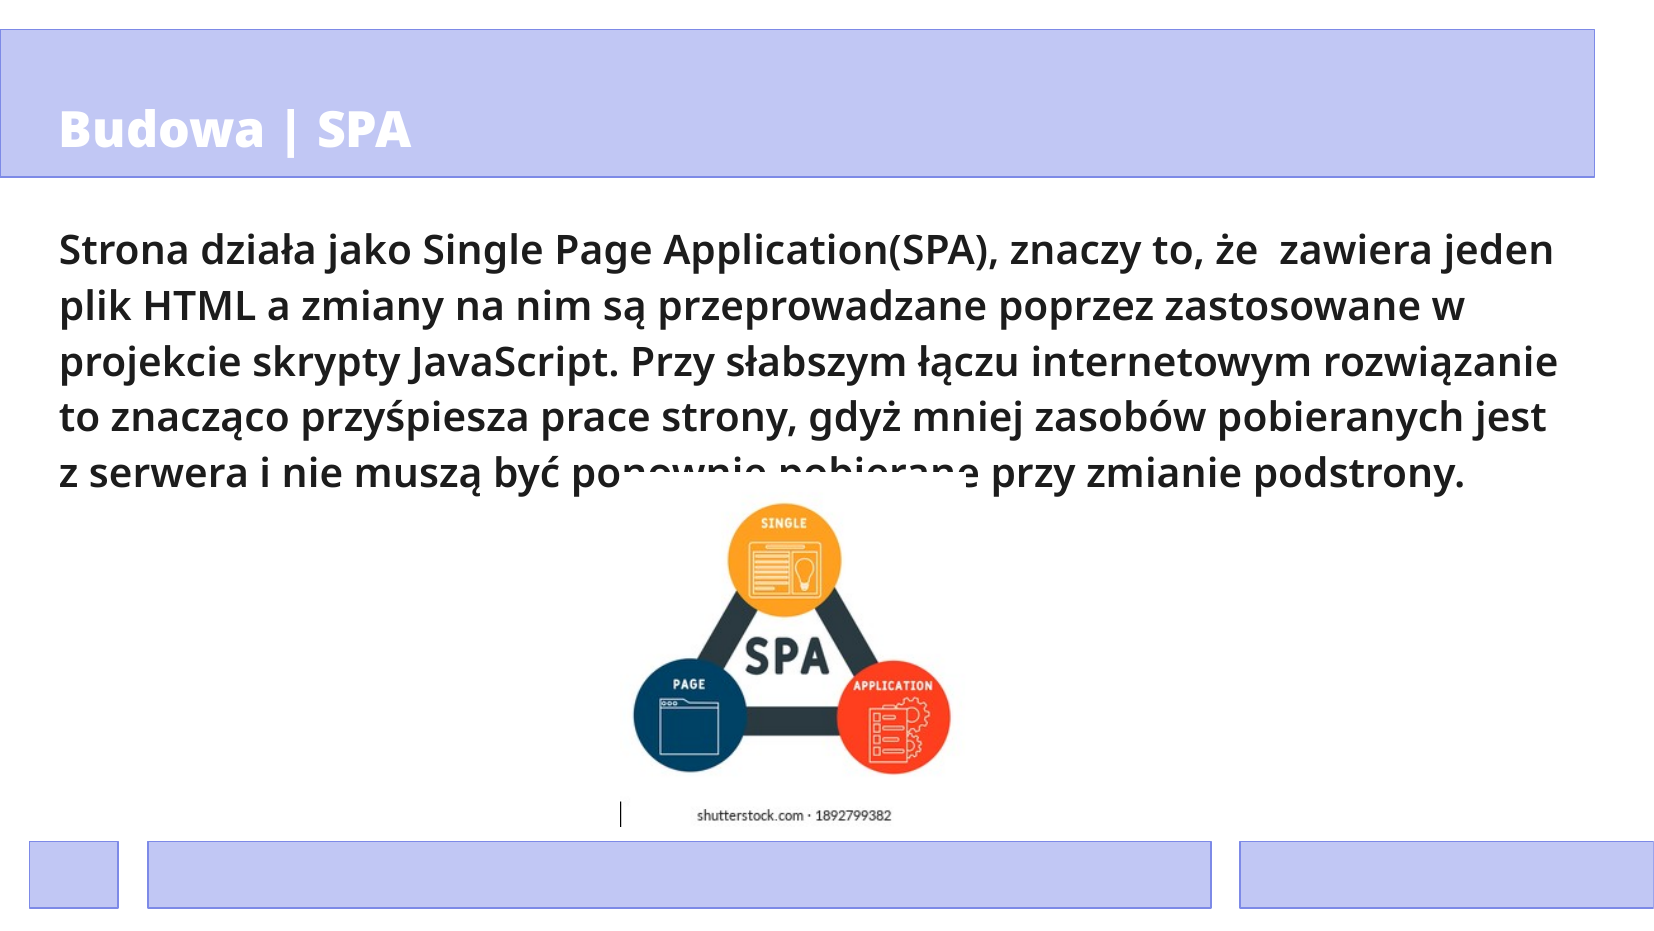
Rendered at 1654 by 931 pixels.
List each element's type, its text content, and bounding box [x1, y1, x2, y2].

picture [620, 472, 966, 827]
list Strona działa jako Single Page Application(SPA), znaczy to, że zawiera jeden plik HTML a zmiany na nim są przeprowadzane poprzez zastosowane w projekcie skrypty JavaScript. Przy słabszym łączu internetowym rozwiązanie to znacząco przyśpiesza prace strony, gdyż mniej zasobów pobieranych jest z serwera i nie muszą być ponownie pobierane przy zmianie podstrony. [59, 221, 1565, 798]
title Budowa | SPA [59, 44, 1595, 163]
